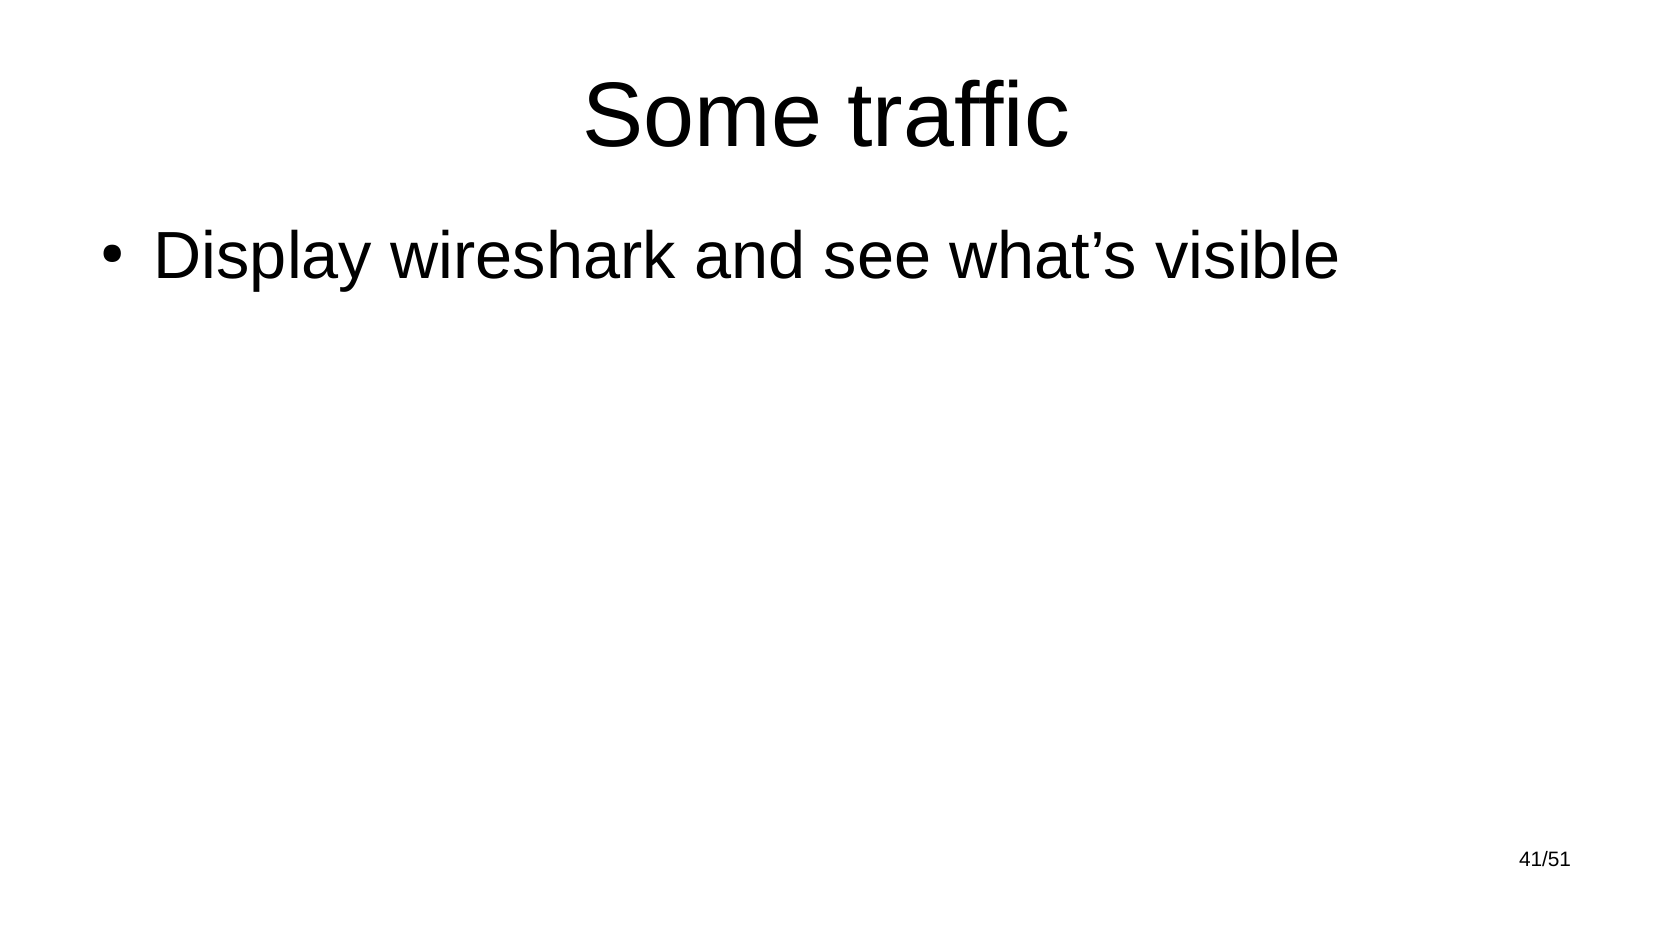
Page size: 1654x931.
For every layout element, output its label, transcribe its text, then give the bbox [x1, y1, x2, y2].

title Some traffic [82, 37, 1571, 193]
list Display wireshark and see what’s visible [82, 217, 1571, 758]
